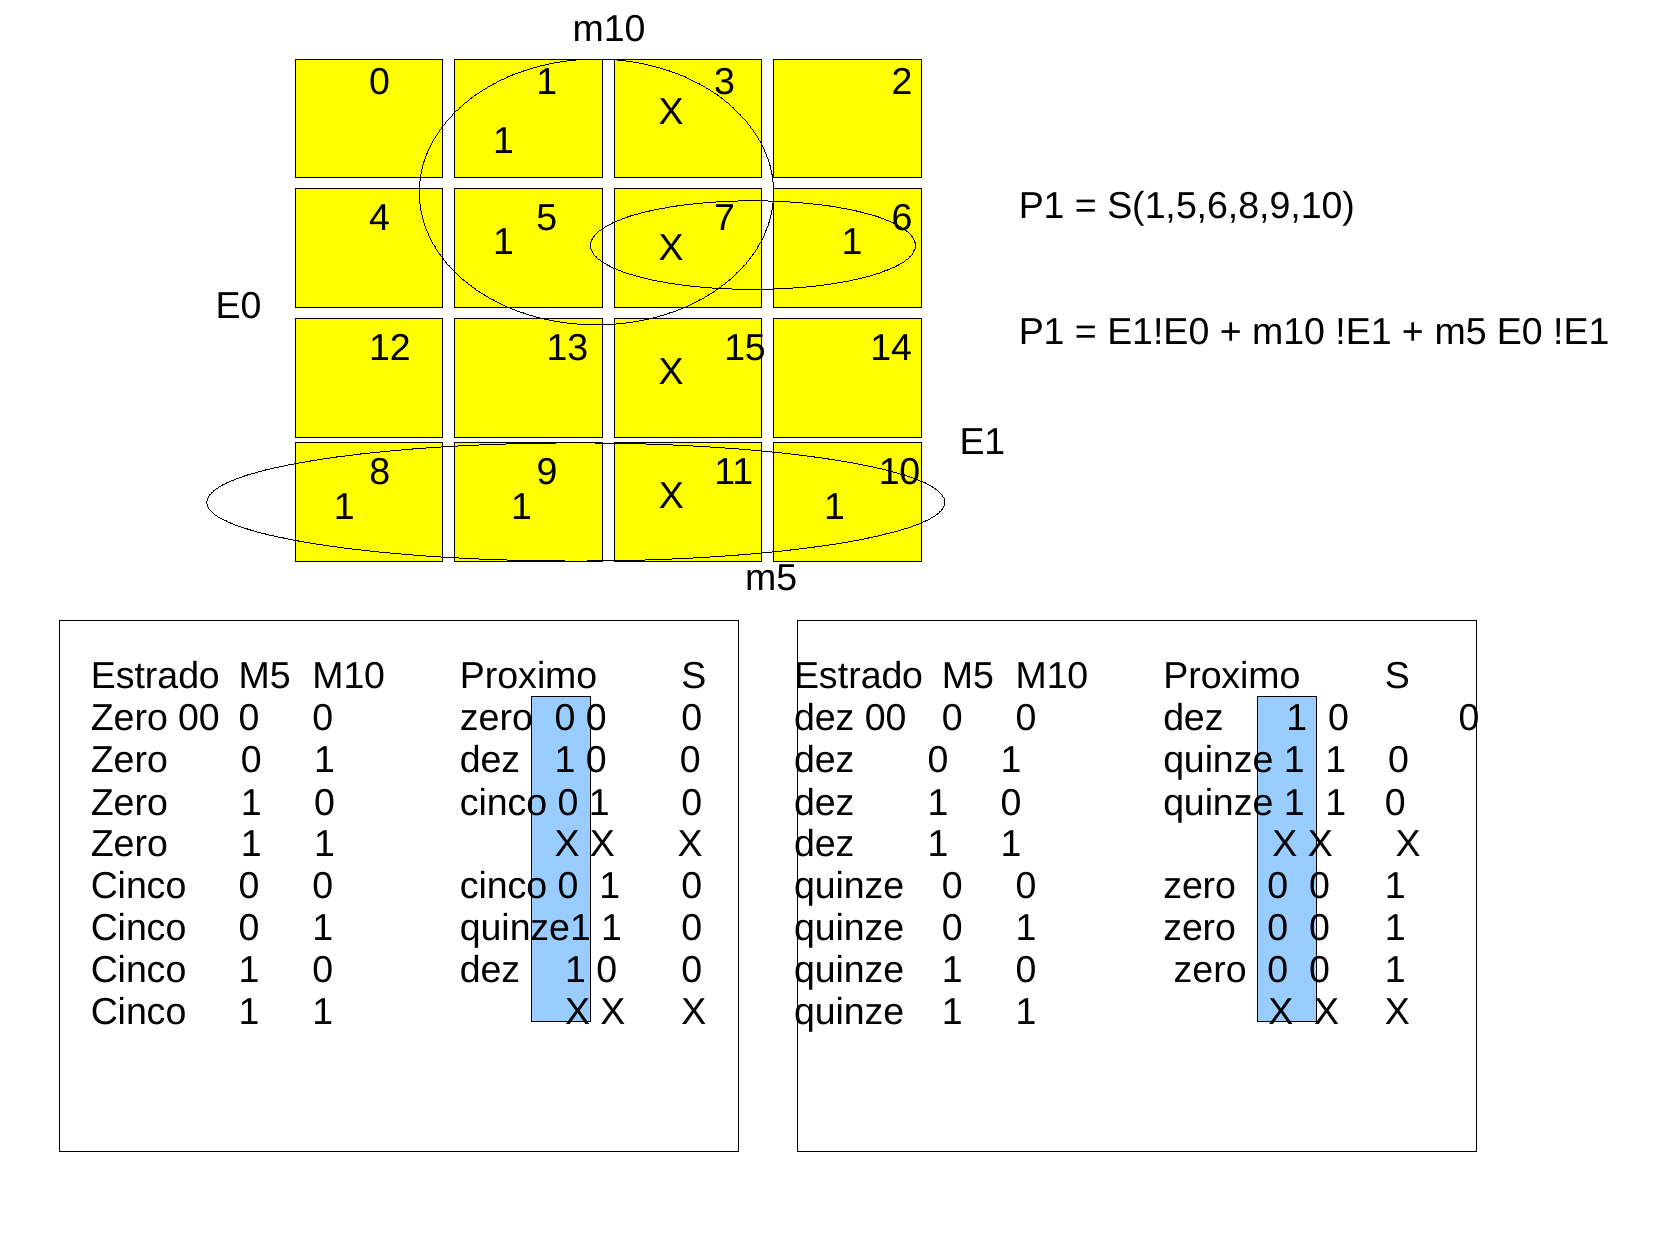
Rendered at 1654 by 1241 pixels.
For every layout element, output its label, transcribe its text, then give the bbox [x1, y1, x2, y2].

text_box [773, 111, 922, 178]
text_box [614, 246, 762, 308]
text_box 1 [478, 212, 529, 270]
text_box 1 [826, 212, 878, 270]
text_box E0 [200, 277, 277, 335]
text_box 1 [809, 478, 860, 536]
text_box [773, 500, 922, 562]
text_box Estrado M5 M10 Proximo S dez 00 0 0 dez 1 0 0 dez 0 1 quinze 1 1 0 dez 1 0 quinze 1 1 0 dez 1 1 X X X quinze 0 0 zero 0 0 1 quinze 0 1 zero 0 0 1 quinze 1 0 zero 0 0 1 quinze 1 1 X X X [797, 620, 1477, 1152]
text_box P1 = S(1,5,6,8,9,10) P1 = E1!E0 + m10 !E1 + m5 E0 !E1 [1003, 177, 1634, 361]
text_box X [643, 218, 699, 276]
text_box E1 [944, 413, 1021, 471]
text_box [614, 500, 762, 562]
text_box [614, 376, 762, 438]
text_box 0 1 3 2 [354, 53, 929, 111]
text_box [295, 188, 443, 308]
text_box [773, 246, 922, 308]
text_box [454, 500, 603, 562]
text_box [614, 111, 762, 178]
text_box 1 [319, 478, 370, 536]
text_box 1 [496, 478, 547, 536]
text_box 1 [478, 112, 529, 170]
text_box [295, 318, 443, 438]
text_box X [643, 82, 699, 140]
text_box [295, 442, 443, 562]
text_box [295, 59, 443, 178]
text_box X [643, 466, 699, 524]
text_box [773, 376, 922, 438]
text_box Estrado M5 M10 Proximo S Zero 00 0 0 zero 0 0 0 Zero 0 1 dez 1 0 0 Zero 1 0 cinco 0 1 0 Zero 1 1 X X X Cinco 0 0 cinco 0 1 0 Cinco 0 1 quinze1 1 0 Cinco 1 0 dez 1 0 0 Cinco 1 1 X X X [59, 620, 739, 1152]
text_box 12 13 15 14 [354, 319, 929, 376]
text_box m10 [558, 0, 661, 57]
text_box m5 [730, 549, 813, 607]
text_box [454, 111, 603, 178]
text_box [454, 376, 603, 438]
text_box [454, 246, 603, 308]
text_box X [643, 342, 699, 400]
text_box 4 5 7 6 [354, 189, 930, 246]
text_box 8 9 11 10 [354, 443, 937, 500]
